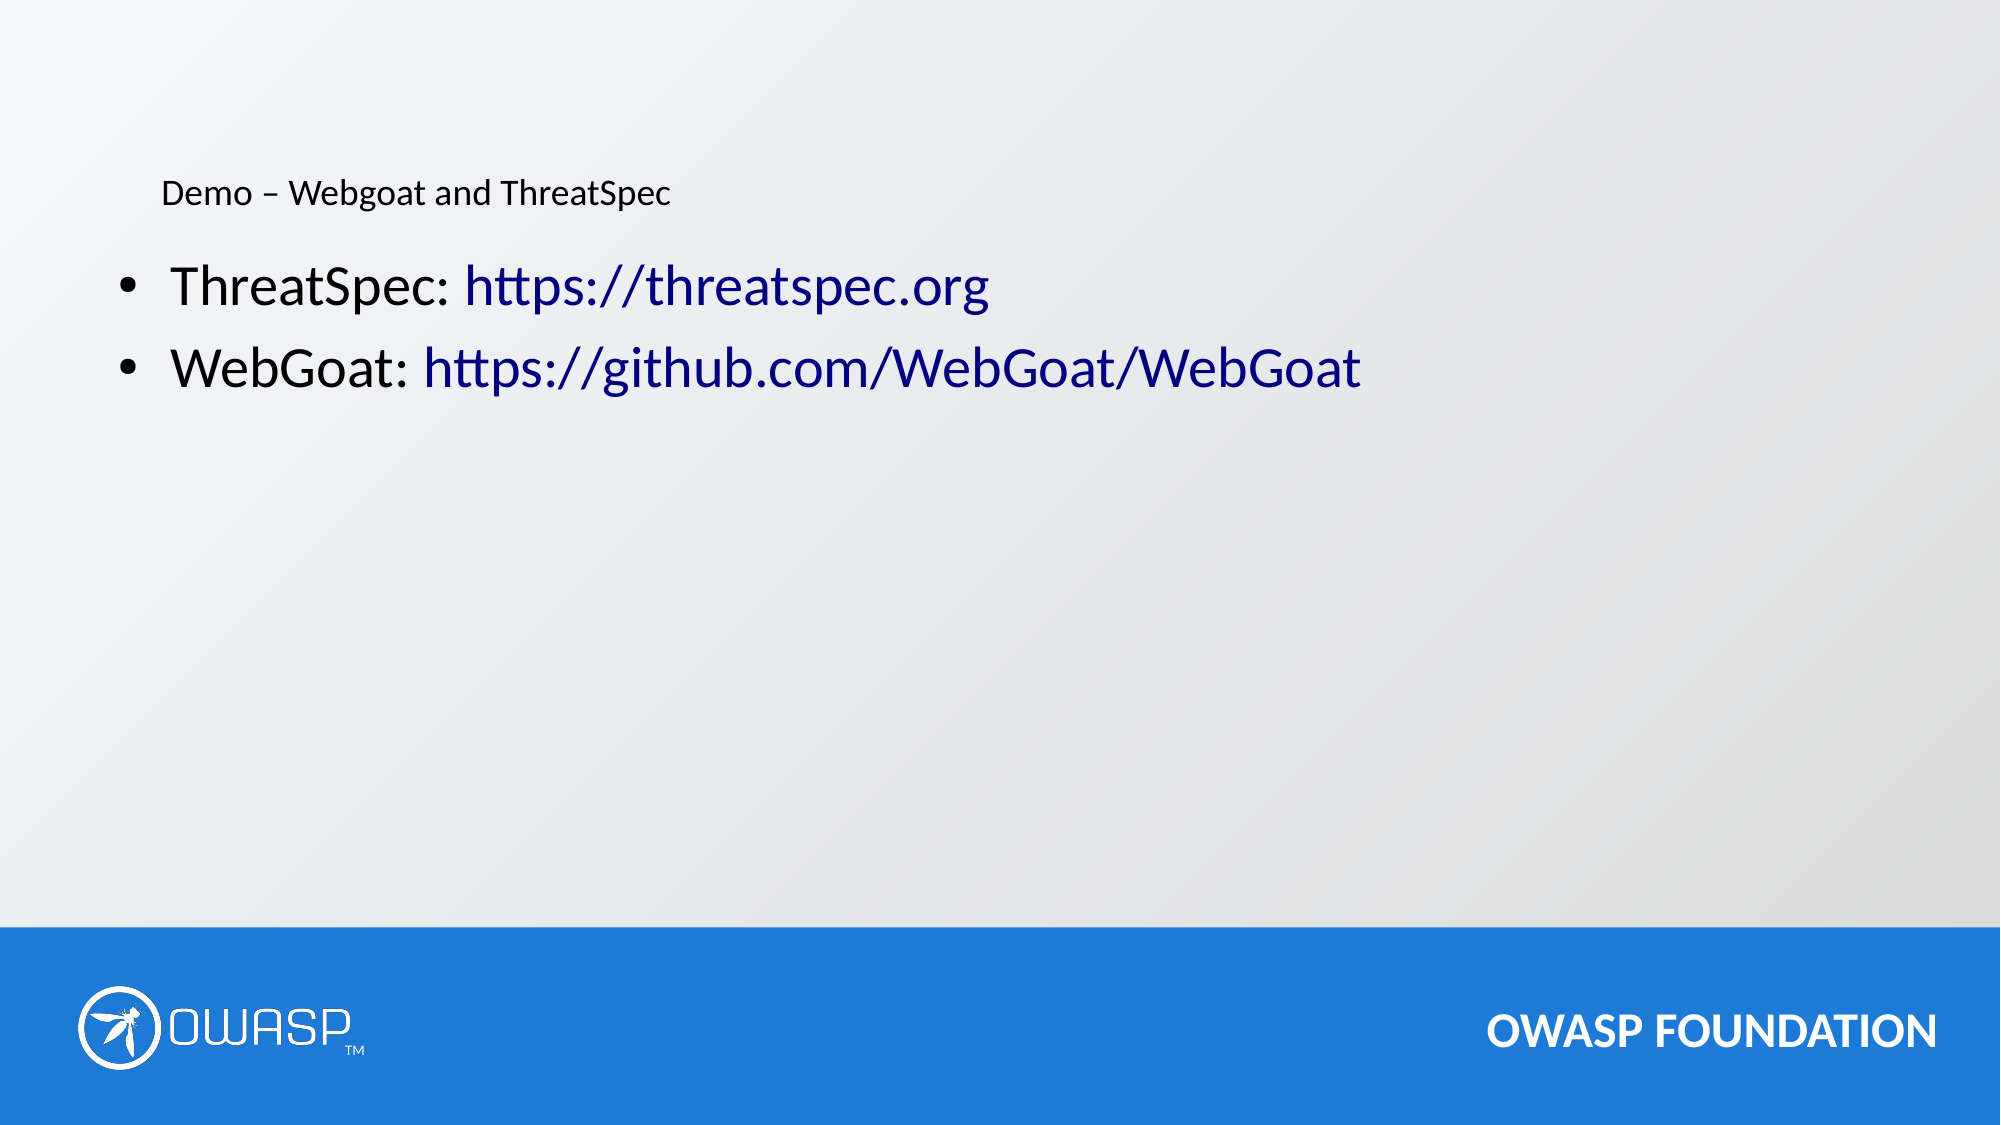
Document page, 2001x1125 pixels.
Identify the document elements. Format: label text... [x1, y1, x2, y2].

picture [78, 986, 350, 1070]
list ThreatSpec: https://threatspec.org WebGoat: https://github.com/WebGoat/WebGoat [99, 263, 1900, 916]
title Demo – Webgoat and ThreatSpec [161, 129, 1839, 263]
